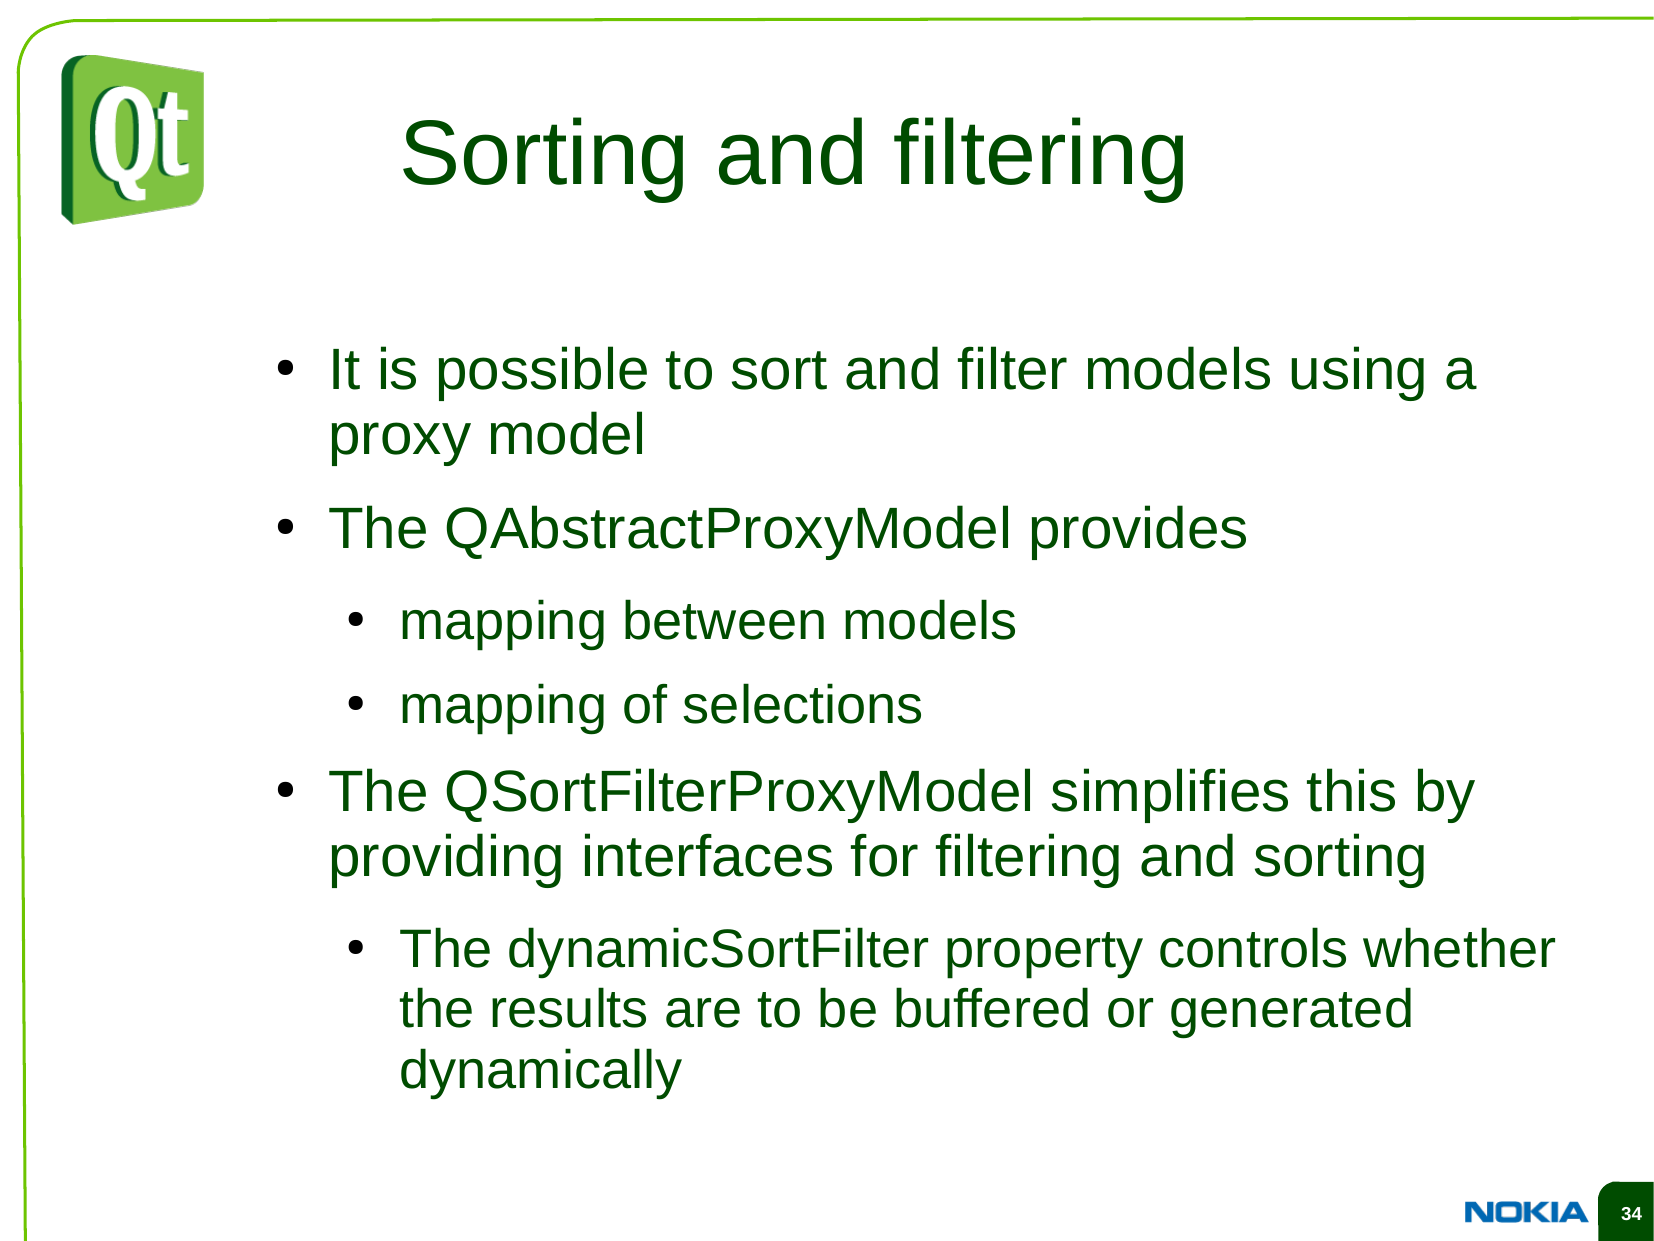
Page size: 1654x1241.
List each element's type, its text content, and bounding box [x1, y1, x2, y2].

picture [1465, 1201, 1589, 1223]
title Sorting and filtering [257, 56, 1333, 250]
picture [61, 55, 204, 225]
list It is possible to sort and filter models using a proxy model The QAbstractProxyModel provides mapping between models mapping of selections The QSortFilterProxyModel simplifies this by providing interfaces for filtering and sorting The dynamicSortFilter property controls whether the results are to be buffered or generated dynamically [257, 336, 1577, 1101]
